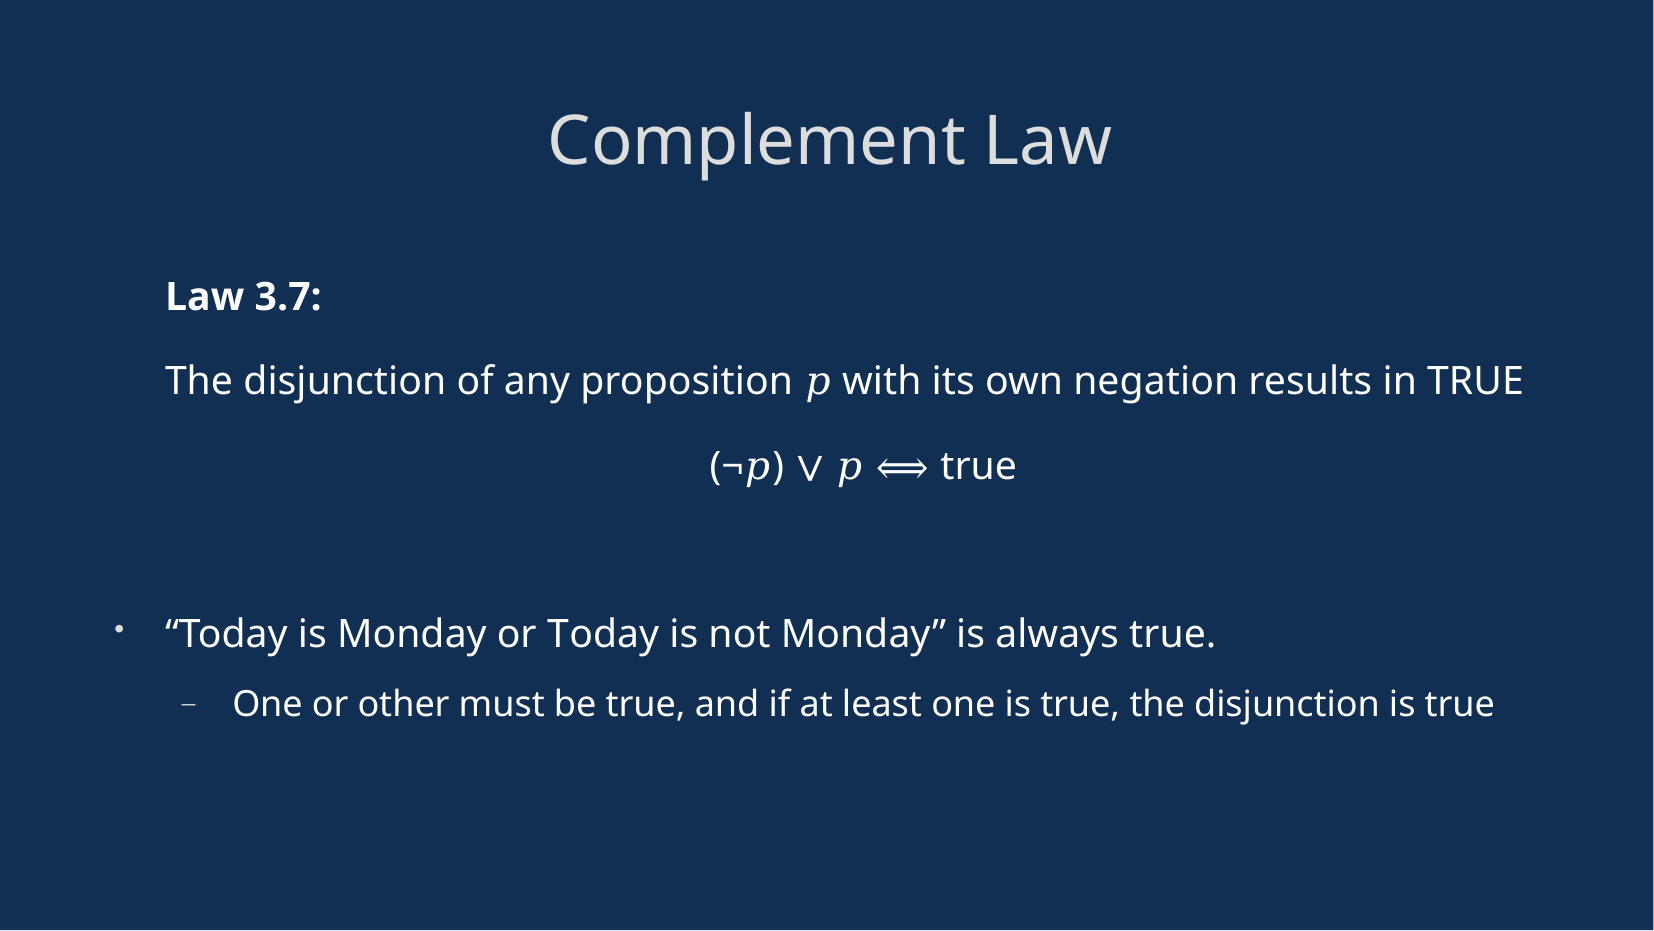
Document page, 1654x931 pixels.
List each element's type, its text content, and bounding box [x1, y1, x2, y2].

title Complement Law [97, 56, 1563, 220]
list Law 3.7: The disjunction of any proposition 𝑝 with its own negation results in TRUE (¬𝑝) ∨ 𝑝 ⟺ true “Today is Monday or Today is not Monday” is always true. One or other must be true, and if at least one is true, the disjunction is true [97, 268, 1563, 806]
